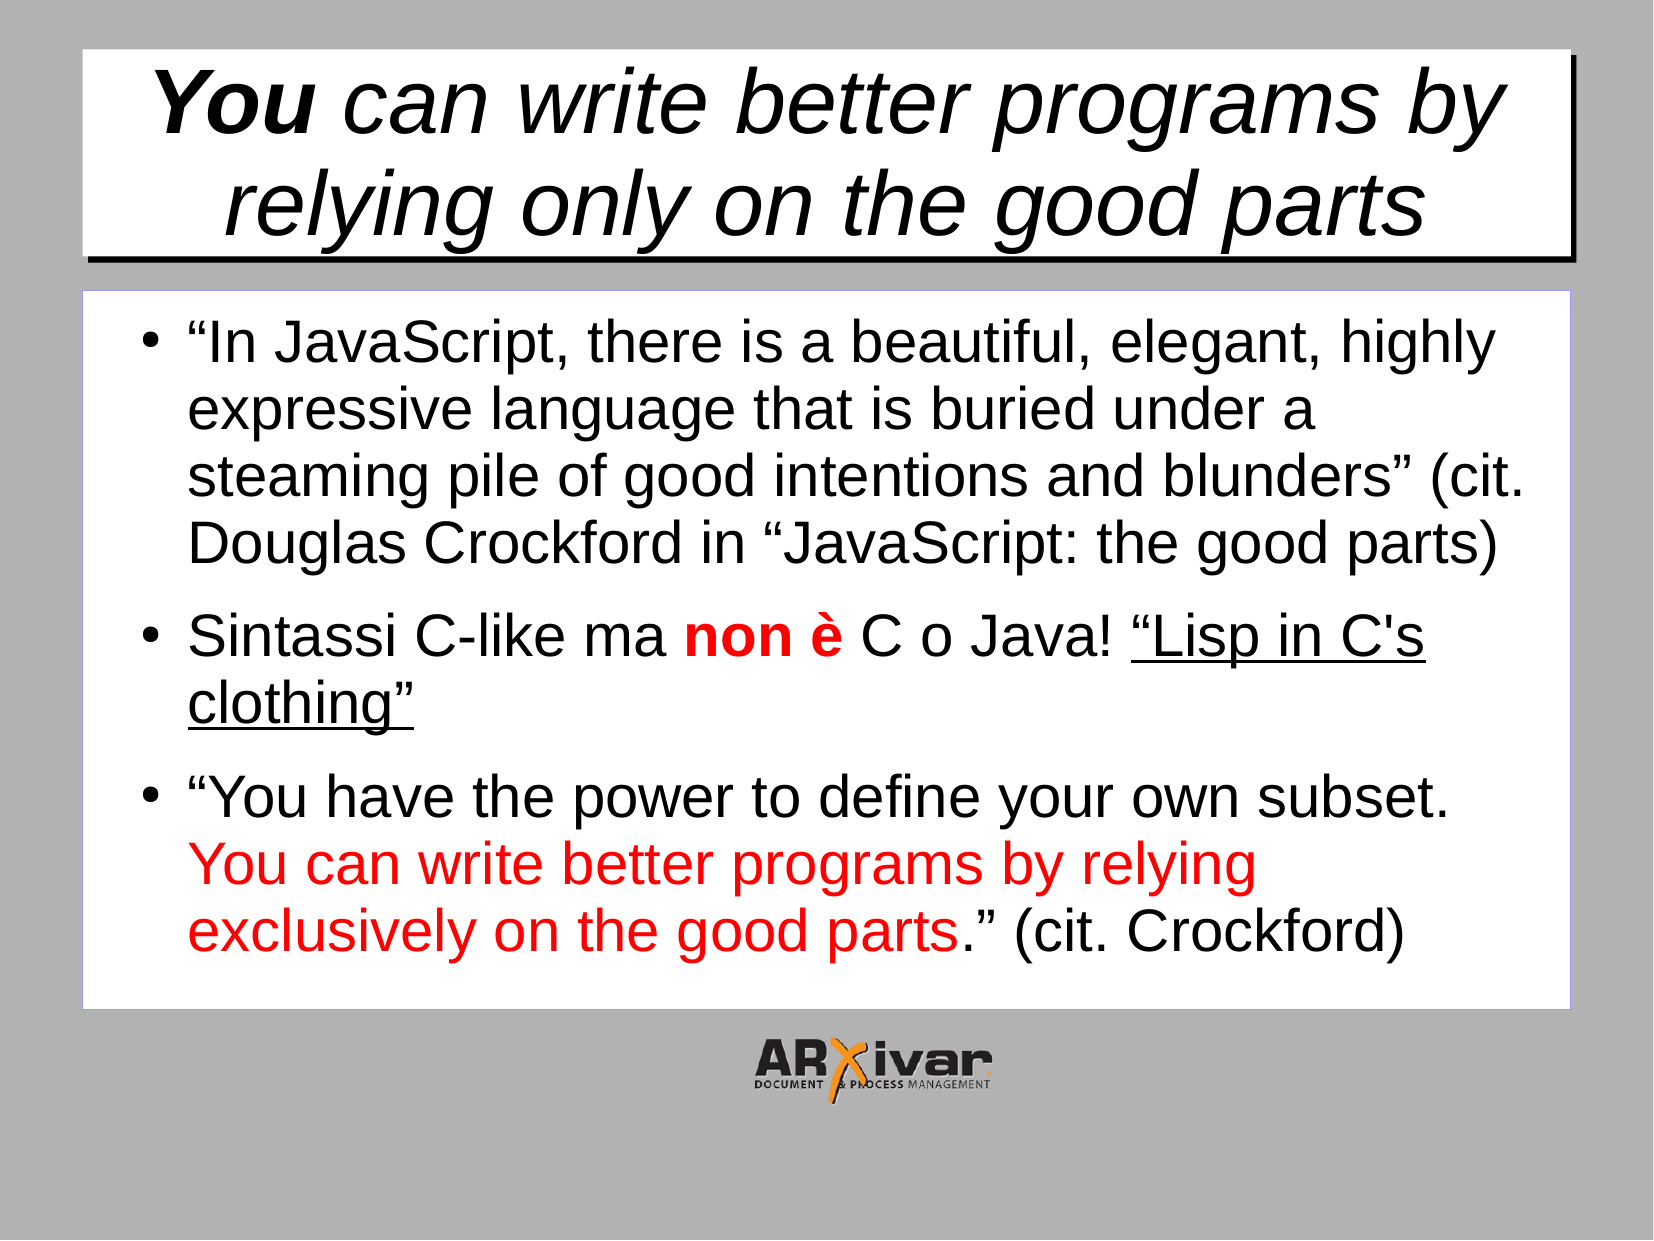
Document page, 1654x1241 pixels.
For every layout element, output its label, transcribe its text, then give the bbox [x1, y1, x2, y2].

picture [755, 1031, 993, 1111]
title You can write better programs by relying only on the good parts [82, 49, 1571, 257]
list “In JavaScript, there is a beautiful, elegant, highly expressive language that is buried under a steaming pile of good intentions and blunders” (cit. Douglas Crockford in “JavaScript: the good parts) Sintassi C-like ma non è C o Java! “Lisp in C's clothing” “You have the power to define your own subset. You can write better programs by relying exclusively on the good parts.” (cit. Crockford) [82, 290, 1571, 1010]
